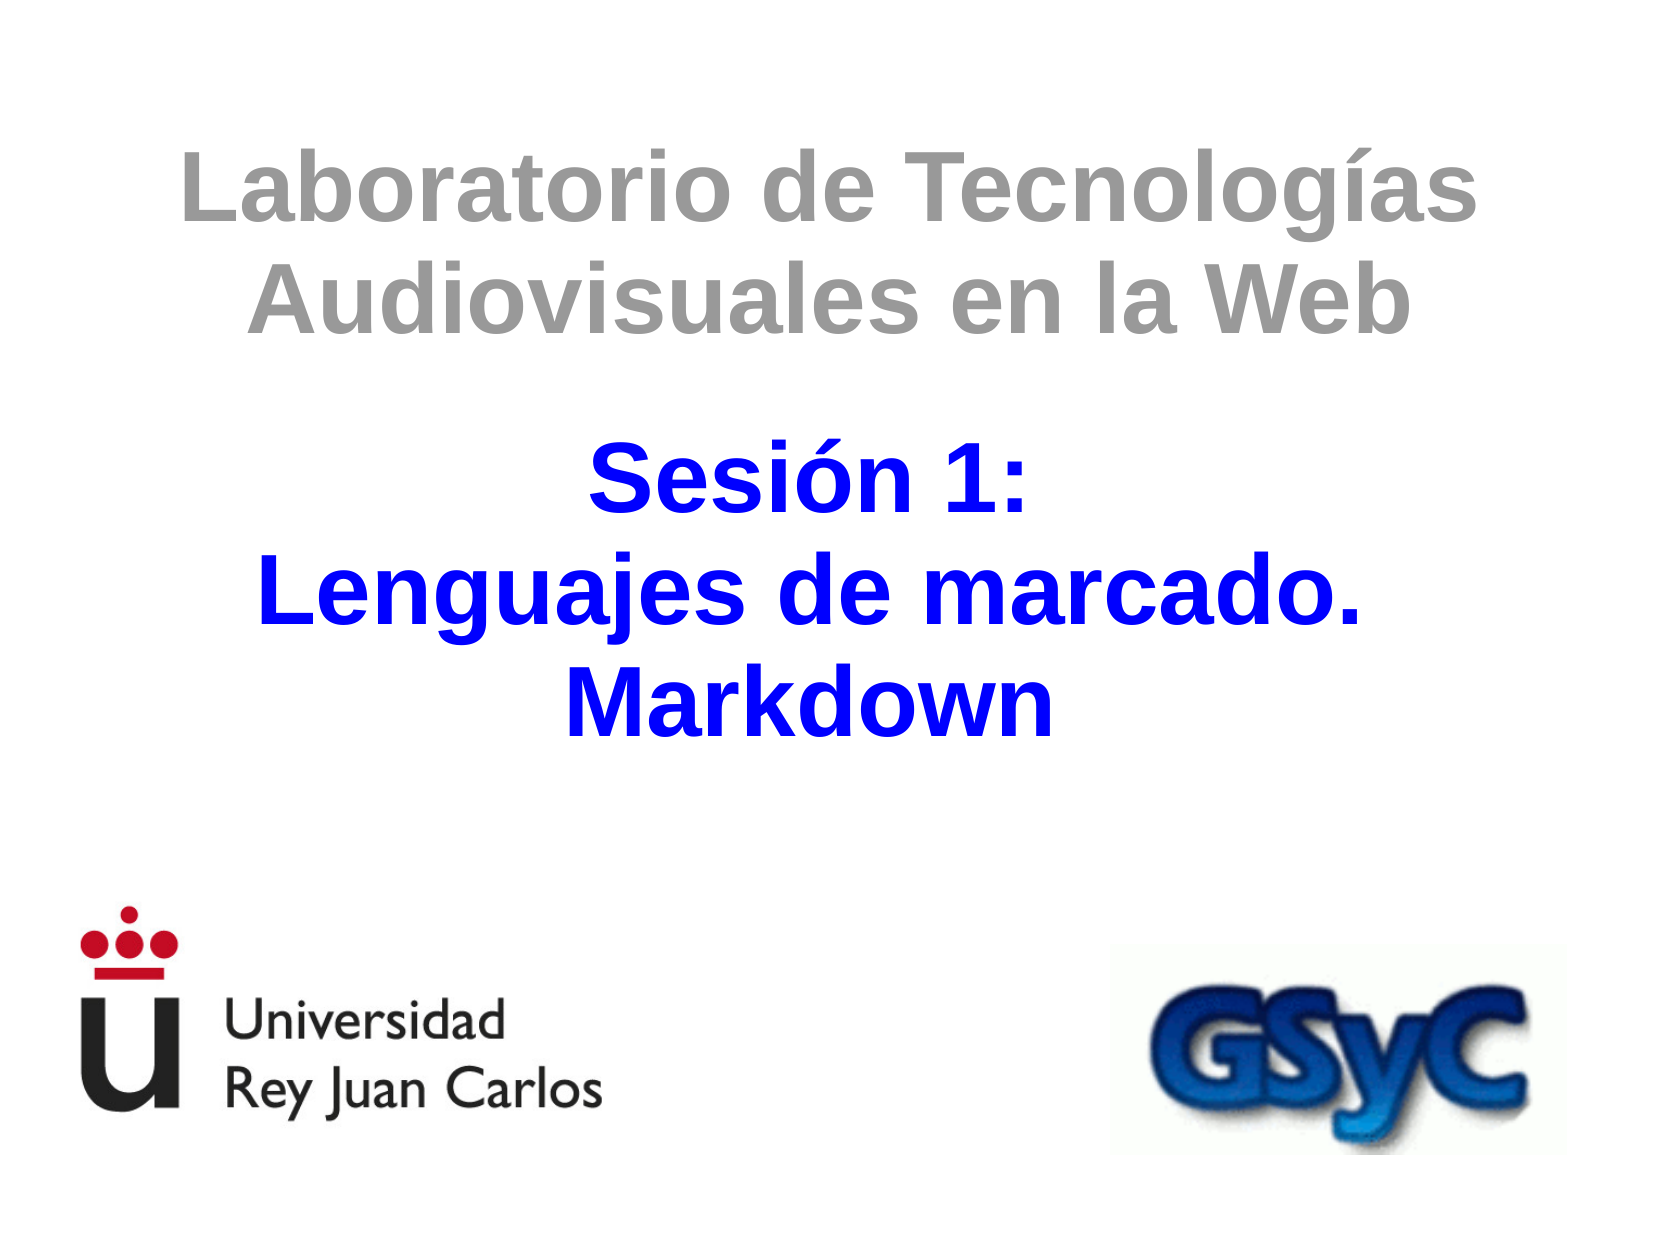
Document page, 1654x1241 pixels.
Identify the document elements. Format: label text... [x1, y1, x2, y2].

title Sesión 1: Lenguajes de marcado. Markdown [135, 422, 1486, 758]
picture [46, 884, 631, 1141]
title Laboratorio de Tecnologías Audiovisuales en la Web [144, 75, 1516, 411]
picture [1110, 944, 1567, 1156]
